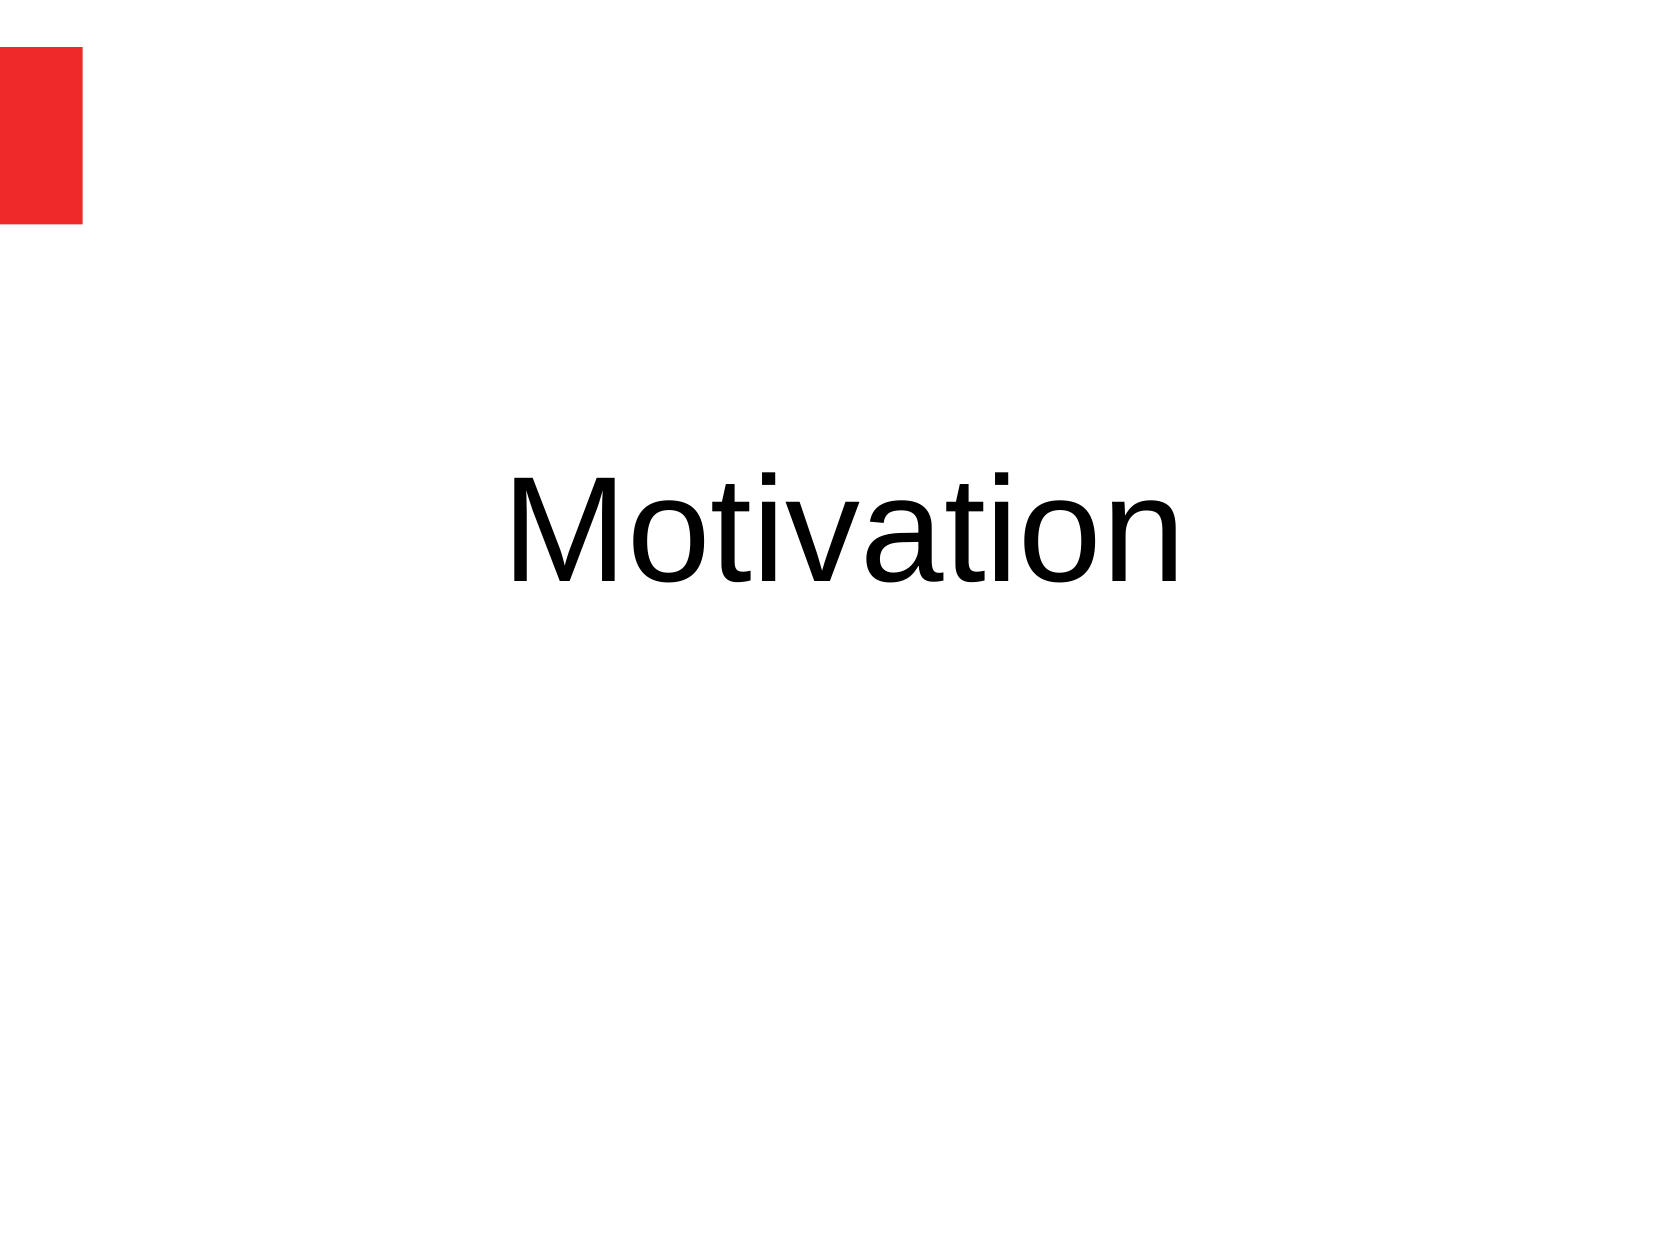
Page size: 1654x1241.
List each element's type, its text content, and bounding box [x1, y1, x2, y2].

subtitle Motivation [118, 49, 1571, 1010]
